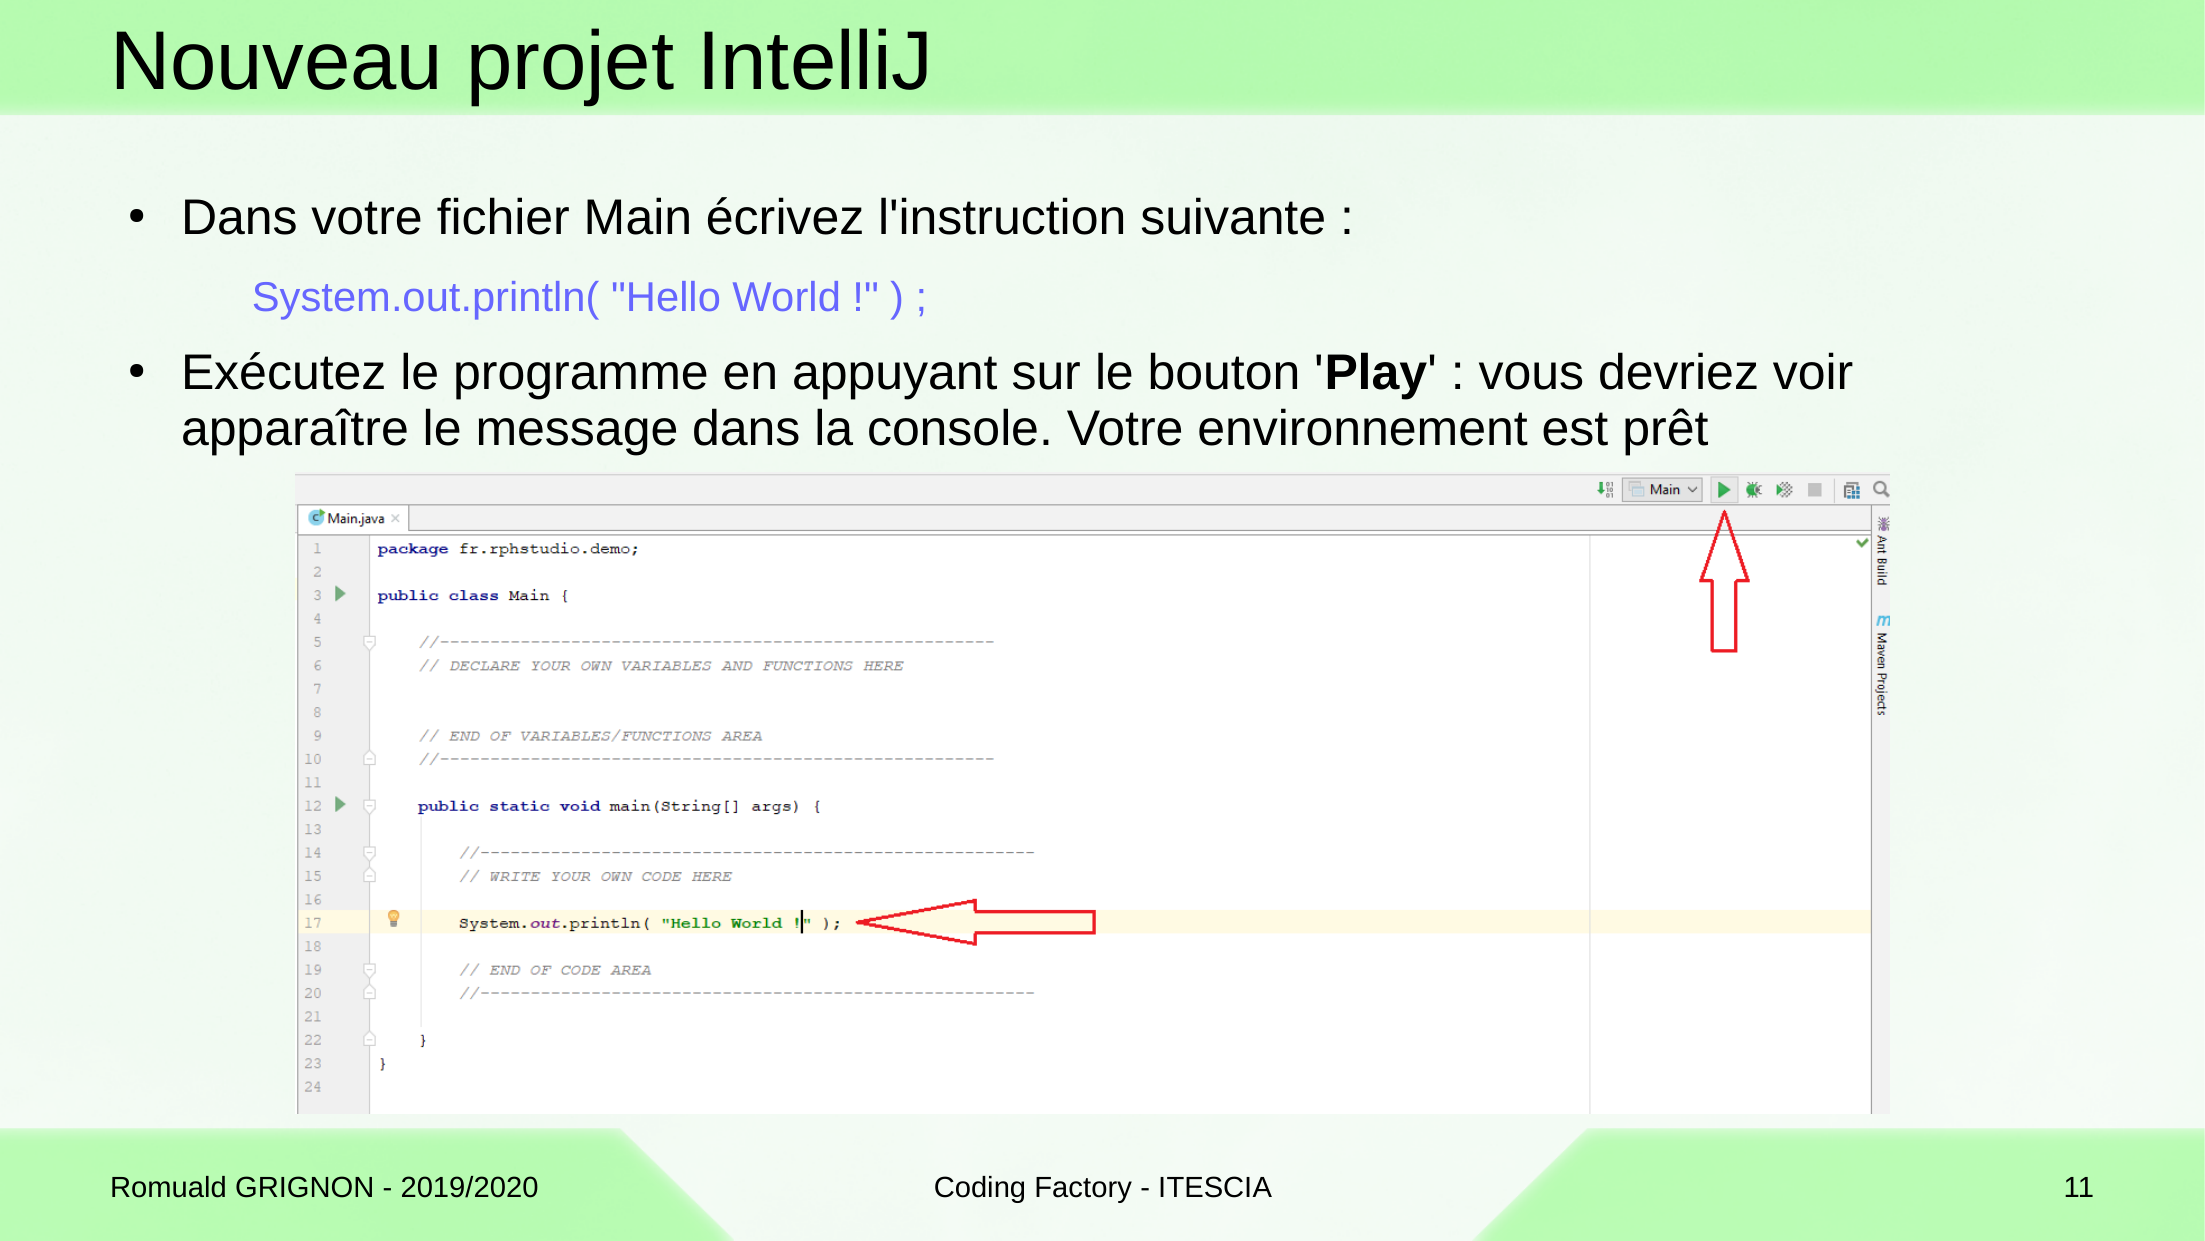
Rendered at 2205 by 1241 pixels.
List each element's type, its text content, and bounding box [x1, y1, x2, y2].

picture [0, 0, 2205, 1241]
list Dans votre fichier Main écrivez l'instruction suivante : System.out.println( "Hello World !" ) ; Exécutez le programme en appuyant sur le bouton 'Play' : vous devriez voir apparaître le message dans la console. Votre environnement est prêt [110, 259, 2095, 767]
title Nouveau projet IntelliJ [110, 49, 2095, 257]
